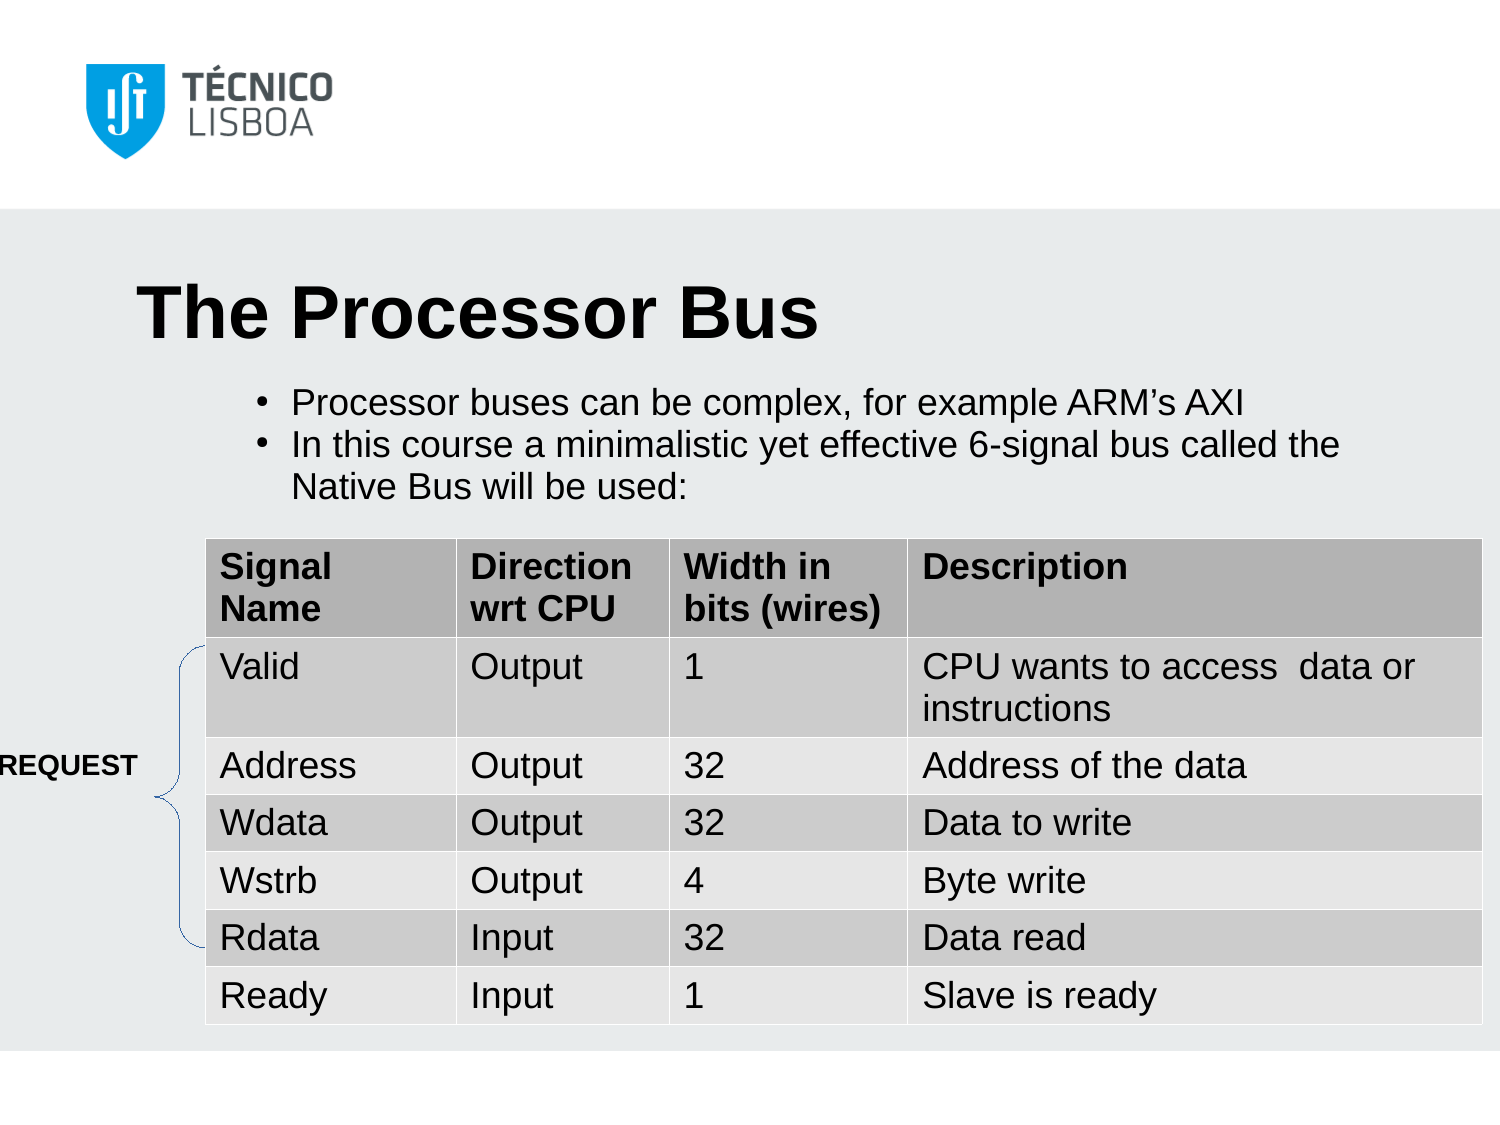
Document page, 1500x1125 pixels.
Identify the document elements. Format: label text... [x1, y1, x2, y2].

table_cell 1 [670, 638, 907, 737]
table_cell Address of the data [908, 738, 1482, 794]
table_cell Data to write [908, 795, 1482, 851]
title The Processor Bus [121, 237, 1378, 381]
table_header Signal Name [206, 539, 456, 637]
table_cell Output [457, 638, 669, 737]
text_box Processor buses can be complex, for example ARM’s AXI In this course a minimalistic yet effective 6-signal bus called the Native Bus will be used: [240, 373, 1395, 515]
table_cell 32 [670, 738, 907, 794]
table_cell Output [457, 852, 669, 909]
table_cell Wstrb [206, 852, 456, 909]
table_cell 1 [670, 967, 907, 1024]
table_cell 32 [670, 795, 907, 851]
table_cell Valid [206, 638, 456, 737]
table_cell Data read [908, 910, 1482, 966]
table_cell Rdata [206, 910, 456, 966]
picture [0, 0, 1500, 1125]
table_cell 4 [670, 852, 907, 909]
text_box REQUEST [0, 741, 153, 789]
table_header Description [908, 539, 1482, 637]
table_cell Ready [206, 967, 456, 1024]
table_header Width in bits (wires) [670, 539, 907, 637]
table_cell Address [206, 738, 456, 794]
table_cell Output [457, 795, 669, 851]
table_cell Slave is ready [908, 967, 1482, 1024]
table_cell CPU wants to access data or instructions [908, 638, 1482, 737]
table_cell Input [457, 967, 669, 1024]
table_cell 32 [670, 910, 907, 966]
table_cell Input [457, 910, 669, 966]
table_cell Byte write [908, 852, 1482, 909]
table_cell Output [457, 738, 669, 794]
table_cell Wdata [206, 795, 456, 851]
table_header Direction wrt CPU [457, 539, 669, 637]
